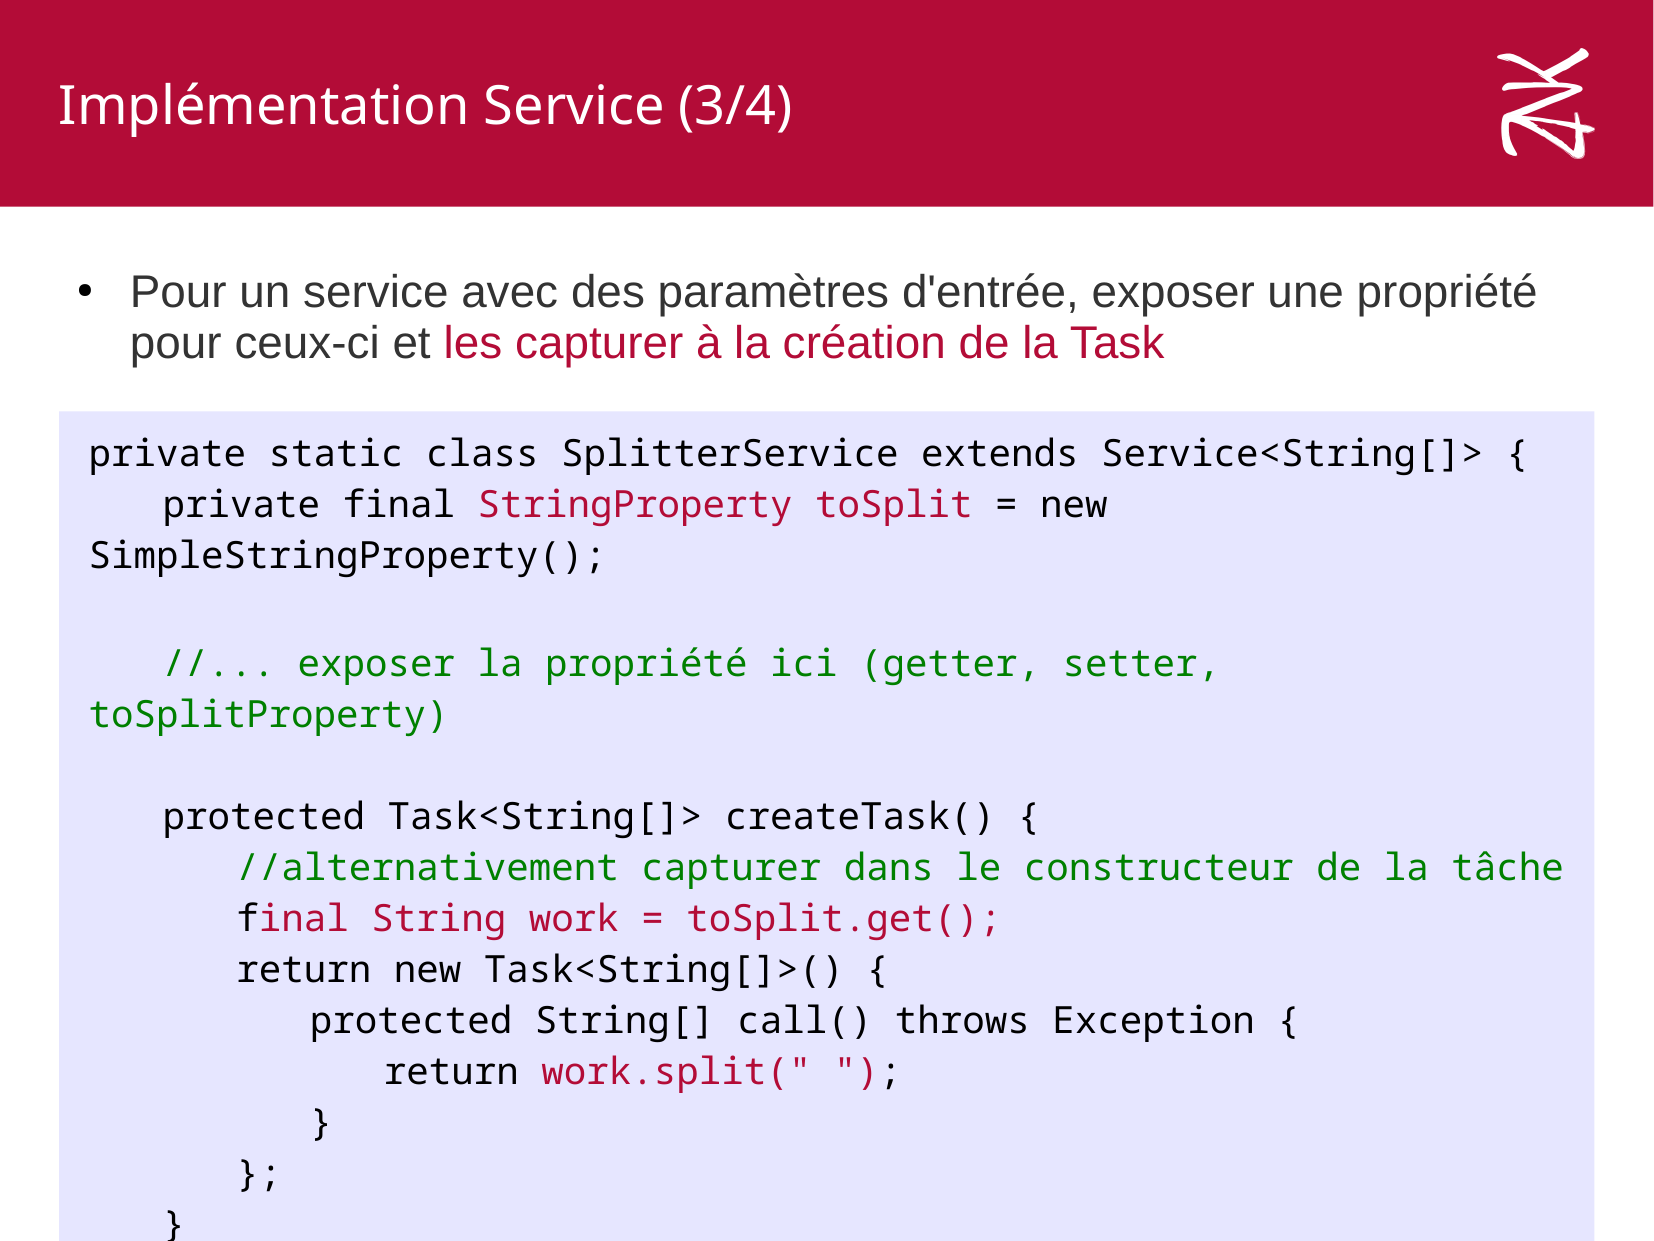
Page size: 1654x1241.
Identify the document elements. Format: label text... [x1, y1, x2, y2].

list Pour un service avec des paramètres d'entrée, exposer une propriété pour ceux-ci et les capturer à la création de la Task [59, 265, 1595, 411]
text_box private static class SplitterService extends Service<String[]> { private final StringProperty toSplit = new SimpleStringProperty(); //... exposer la propriété ici (getter, setter, toSplitProperty) protected Task<String[]> createTask() { //alternativement capturer dans le constructeur de la tâche final String work = toSplit.get(); return new Task<String[]>() { protected String[] call() throws Exception { return work.split(" "); } }; } } [59, 411, 1595, 1099]
title Implémentation Service (3/4) [59, 29, 1595, 178]
